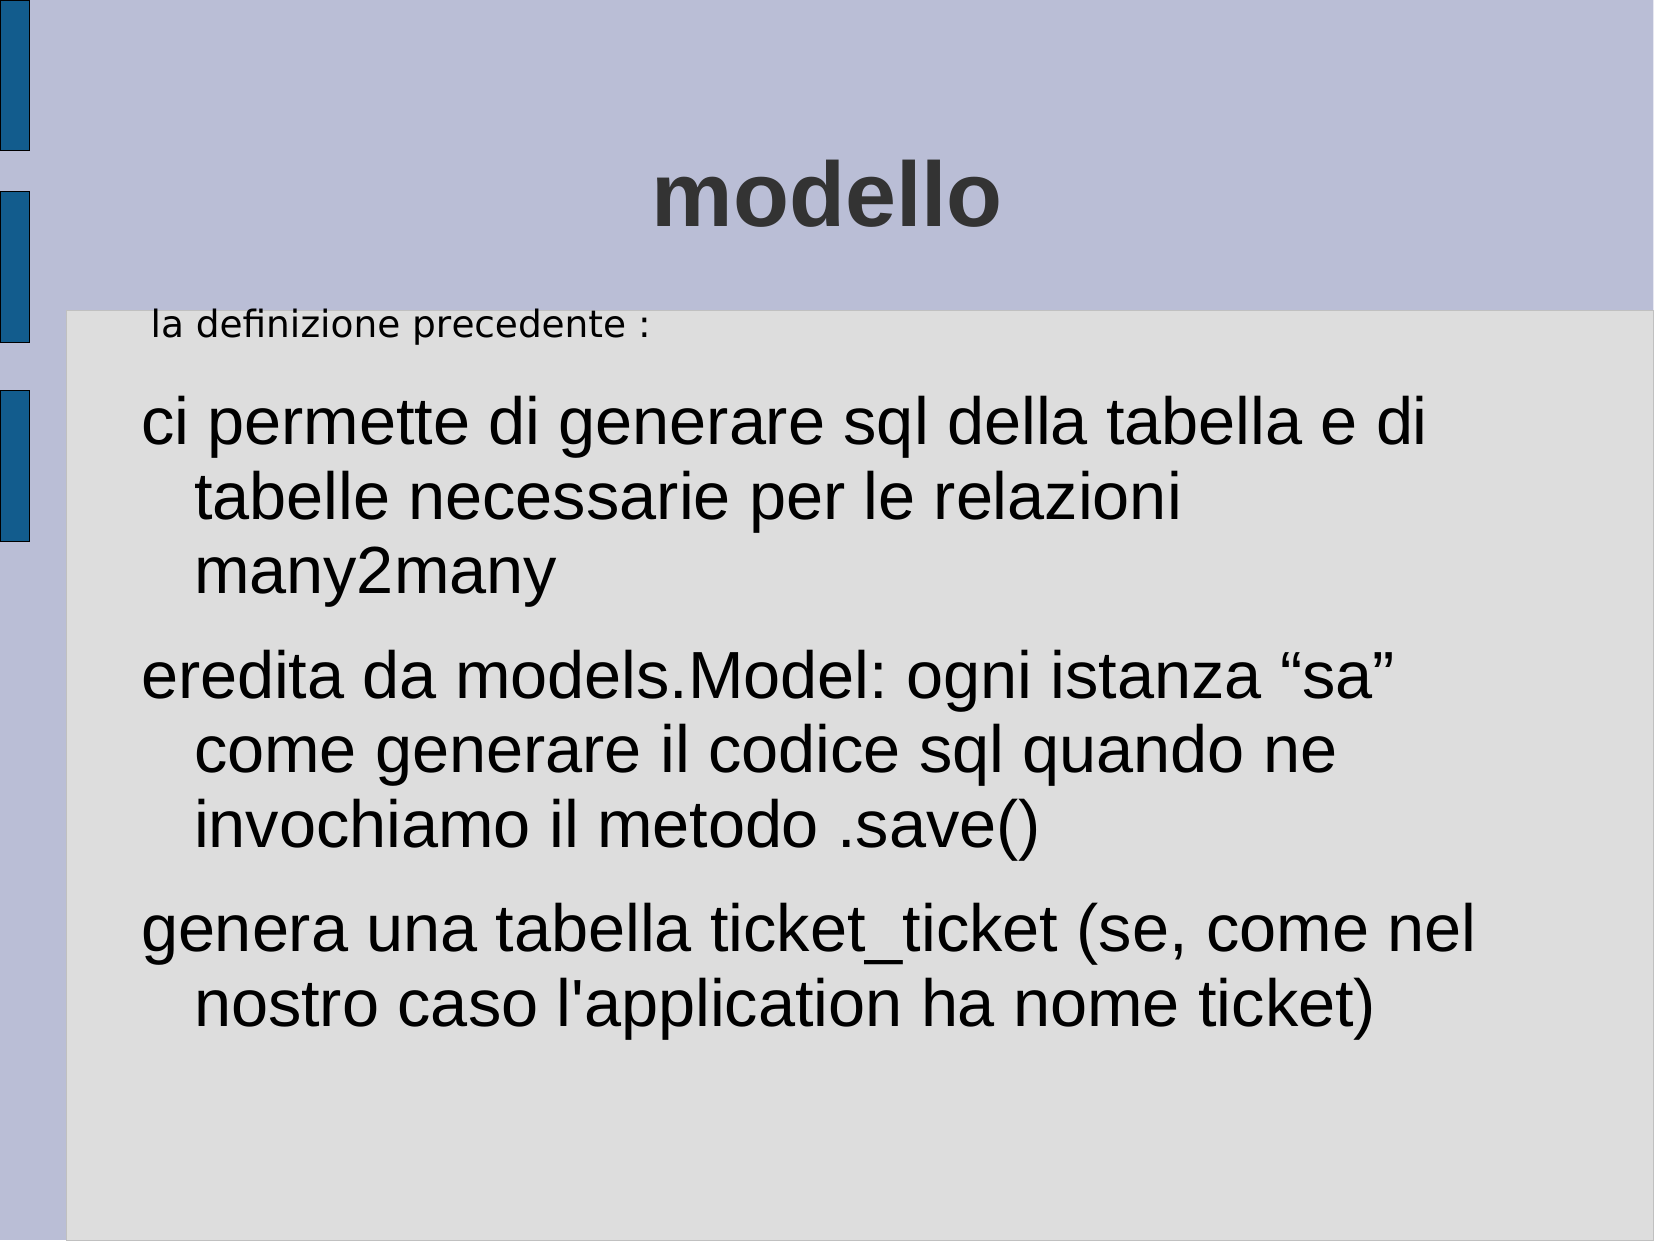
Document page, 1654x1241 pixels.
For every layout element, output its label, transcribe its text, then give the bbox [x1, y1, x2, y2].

text_box la definizione precedente : [118, 295, 656, 354]
list ci permette di generare sql della tabella e di tabelle necessarie per le relazioni many2many eredita da models.Model: ogni istanza “sa” come generare il codice sql quando ne invochiamo il metodo .save() genera una tabella ticket_ticket (se, come nel nostro caso l'application ha nome ticket) [123, 383, 1536, 1221]
title modello [121, 91, 1534, 299]
